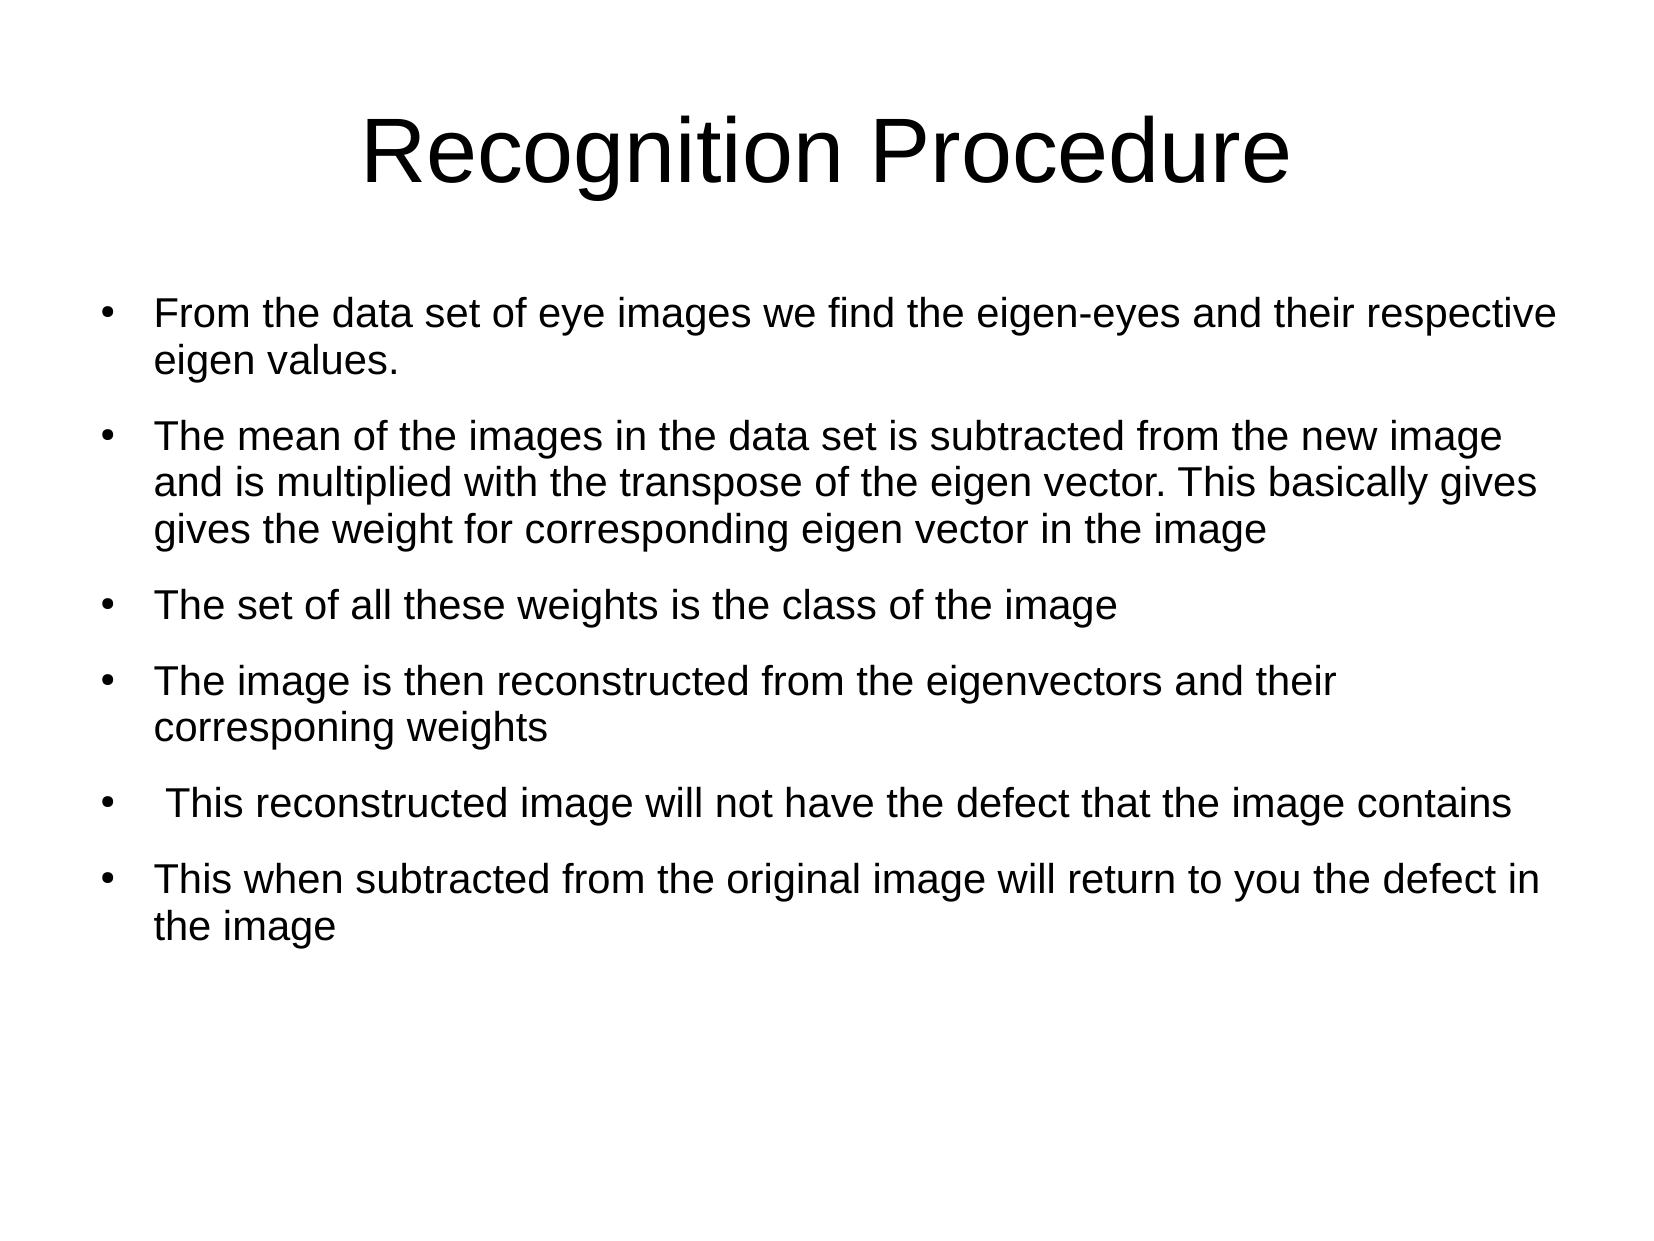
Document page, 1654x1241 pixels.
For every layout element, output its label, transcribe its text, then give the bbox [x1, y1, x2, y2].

title Recognition Procedure [82, 47, 1571, 255]
list From the data set of eye images we find the eigen-eyes and their respective eigen values. The mean of the images in the data set is subtracted from the new image and is multiplied with the transpose of the eigen vector. This basically gives gives the weight for corresponding eigen vector in the image The set of all these weights is the class of the image The image is then reconstructed from the eigenvectors and their corresponing weights This reconstructed image will not have the defect that the image contains This when subtracted from the original image will return to you the defect in the image [82, 290, 1571, 1010]
